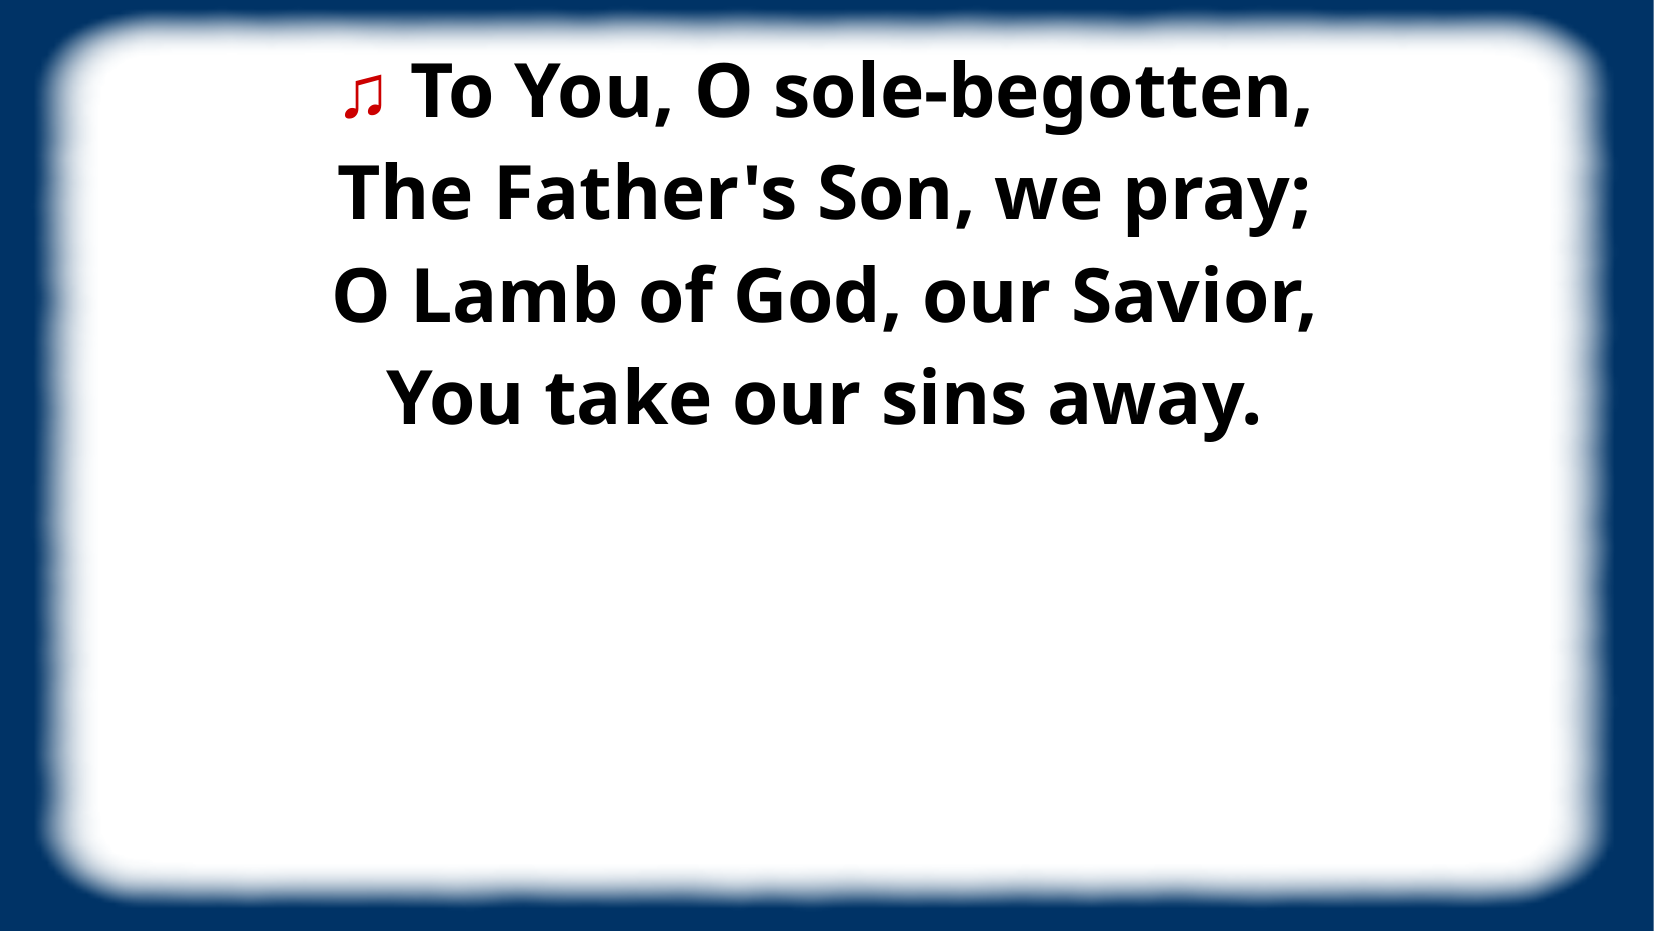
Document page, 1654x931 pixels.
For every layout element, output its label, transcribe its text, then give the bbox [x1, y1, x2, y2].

picture [0, 0, 1654, 931]
text_box ♫ To You, O sole-begotten, The Father's Son, we pray; O Lamb of God, our Savior, You take our sins away. [105, 30, 1546, 445]
